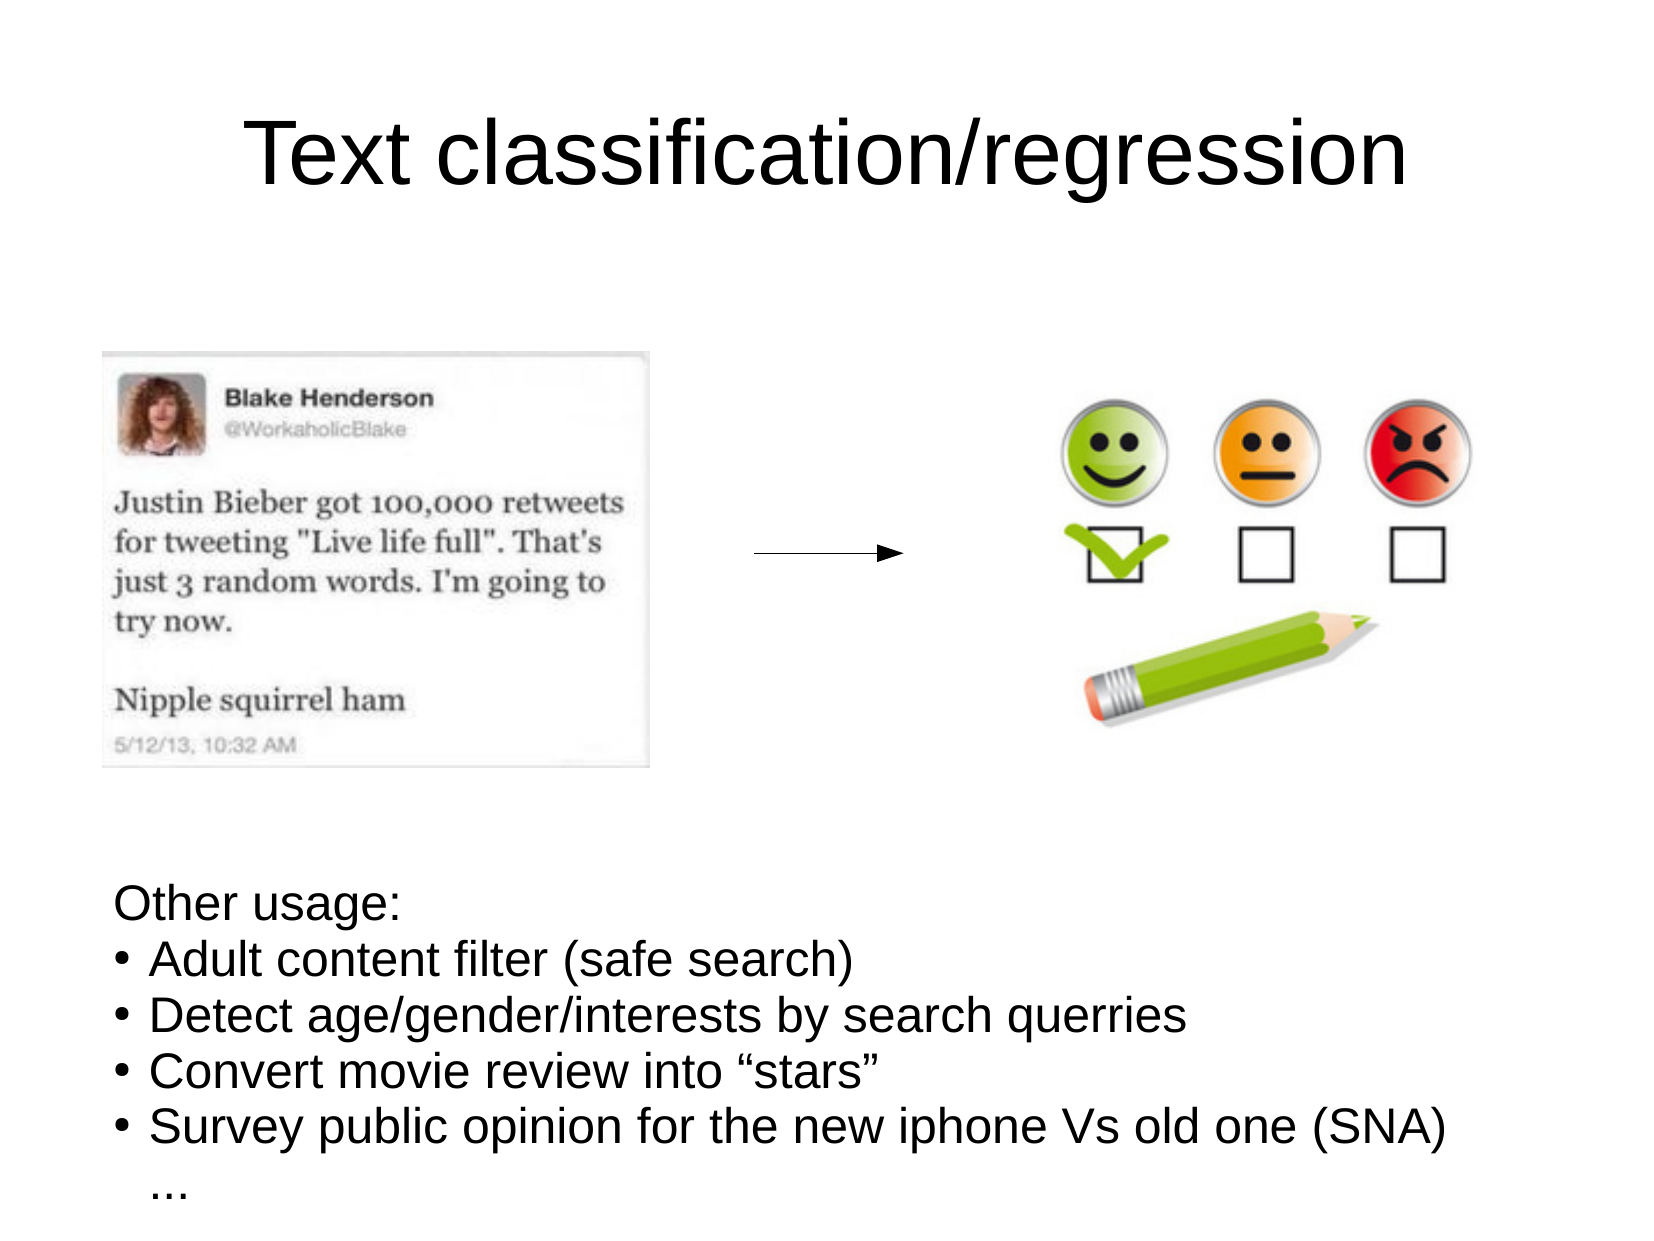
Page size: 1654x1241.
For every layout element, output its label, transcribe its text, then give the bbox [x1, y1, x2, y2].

text_box Other usage: Adult content filter (safe search) Detect age/gender/interests by search querries Convert movie review into “stars” Survey public opinion for the new iphone Vs old one (SNA) ... [113, 873, 1629, 1212]
picture [995, 359, 1521, 735]
title Text classification/regression [82, 49, 1571, 257]
picture [102, 351, 650, 768]
